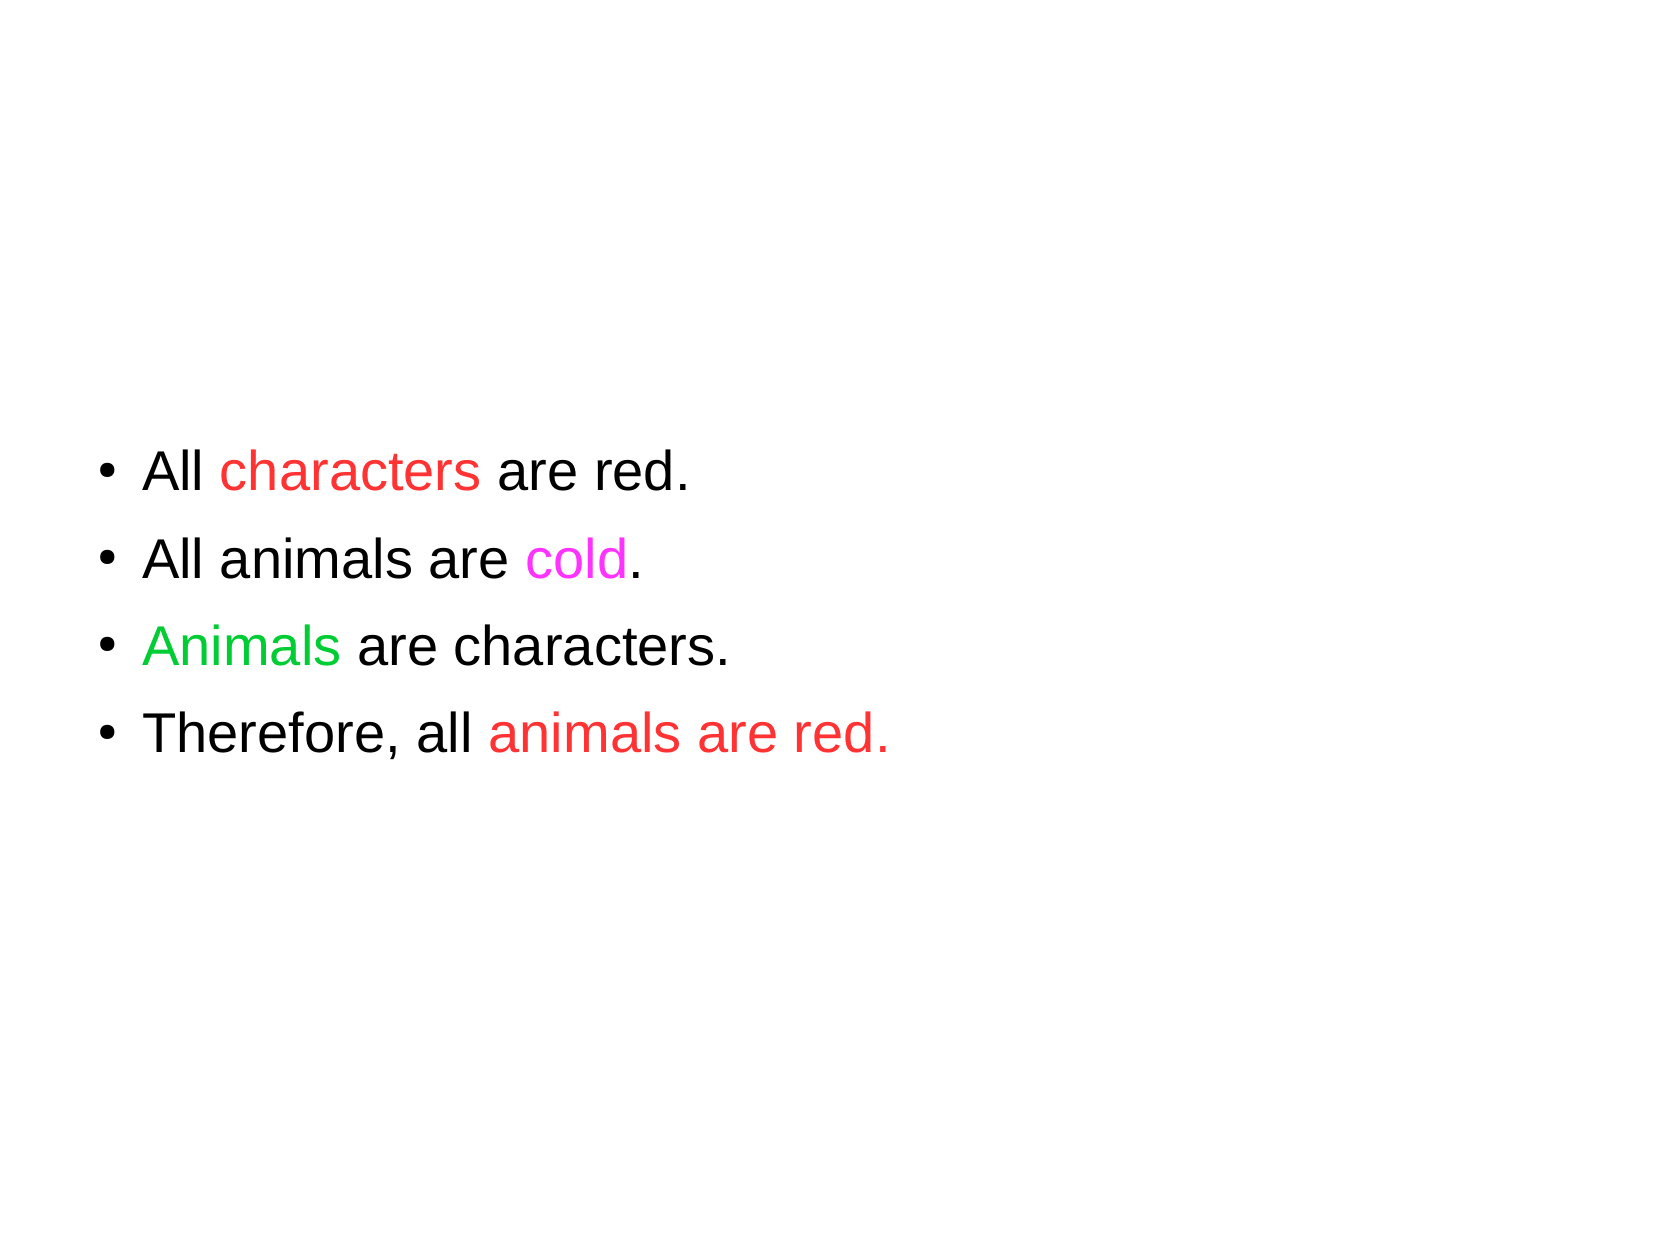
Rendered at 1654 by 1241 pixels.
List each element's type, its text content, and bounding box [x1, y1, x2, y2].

list All characters are red. All animals are cold. Animals are characters. Therefore, all animals are red. [82, 440, 1571, 766]
